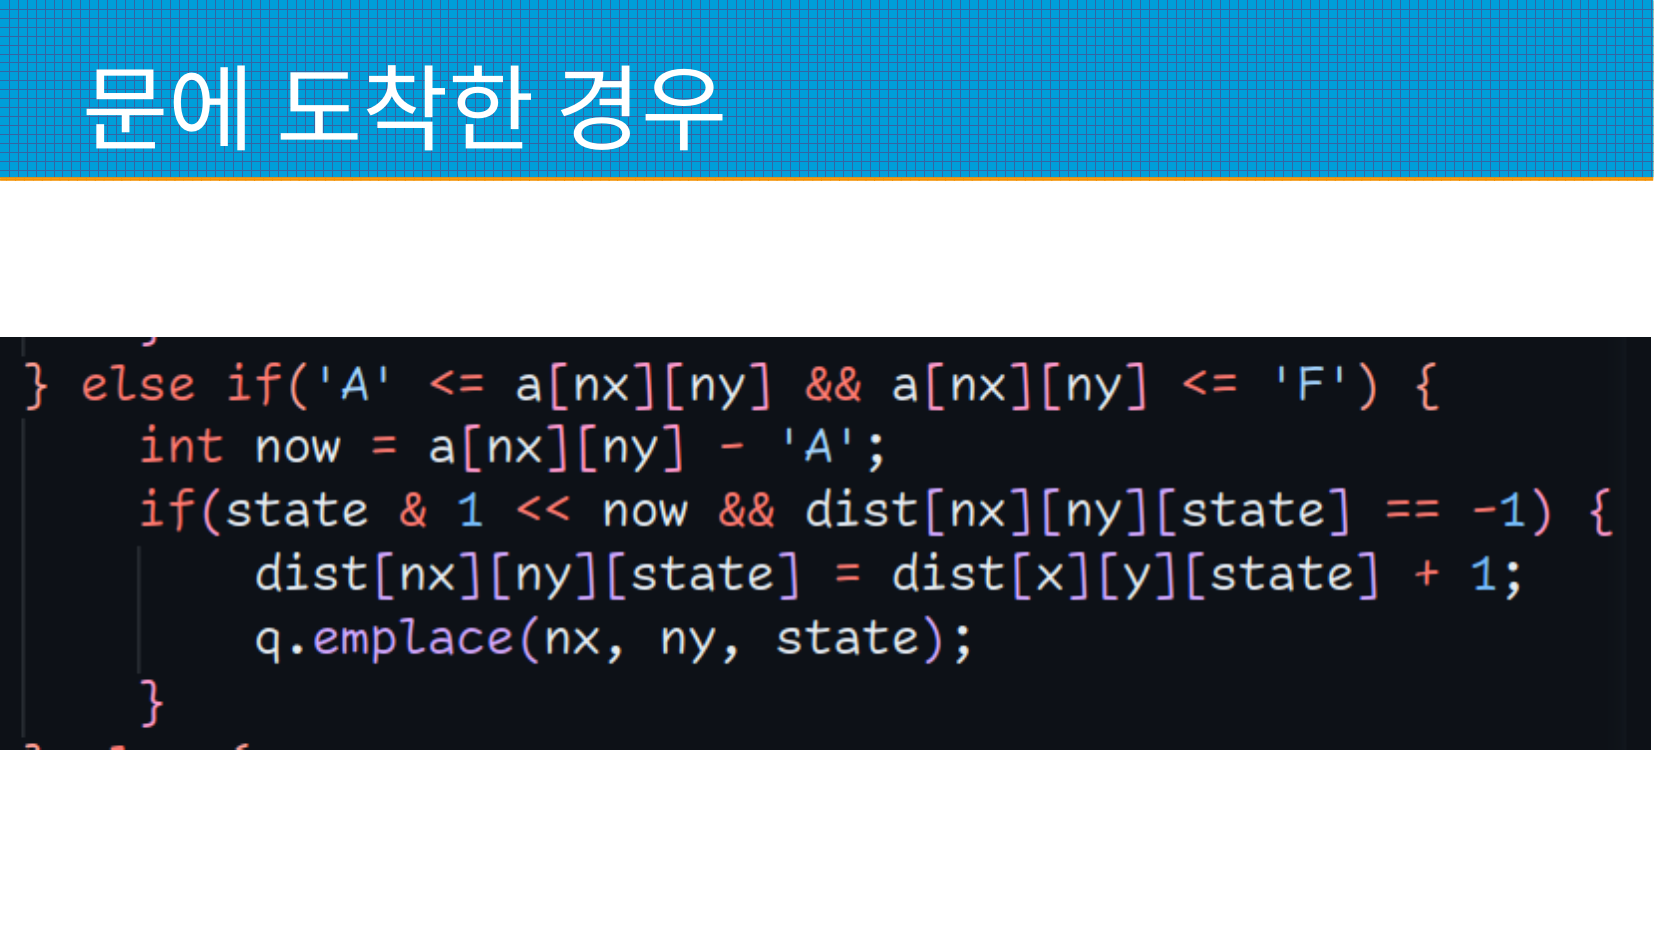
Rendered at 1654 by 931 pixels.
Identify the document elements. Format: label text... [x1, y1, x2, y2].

title 문에 도착한 경우 [82, 14, 1571, 171]
picture [0, 337, 1651, 751]
